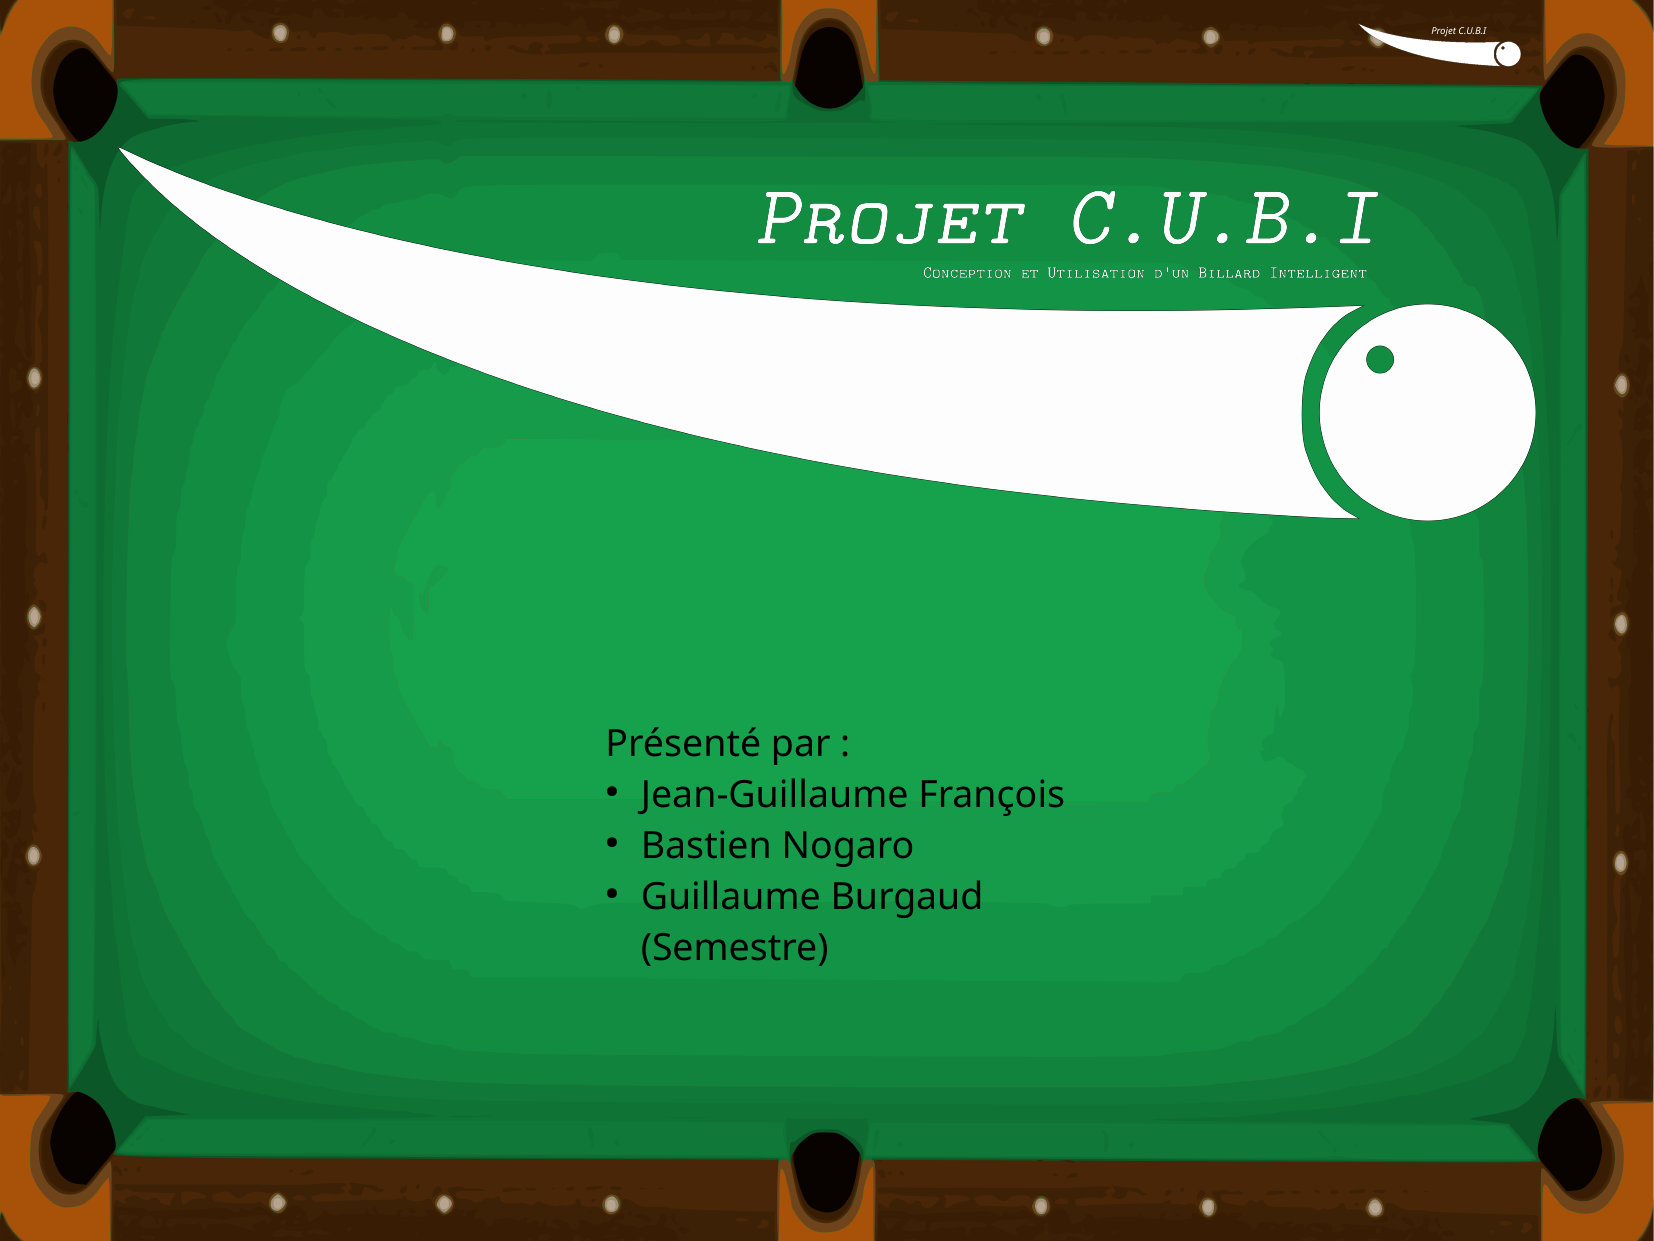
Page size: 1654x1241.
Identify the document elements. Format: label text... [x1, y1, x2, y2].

picture [0, 0, 1654, 1241]
text_box Présenté par : Jean-Guillaume François Bastien Nogaro Guillaume Burgaud (Semestre) [590, 708, 1182, 1063]
